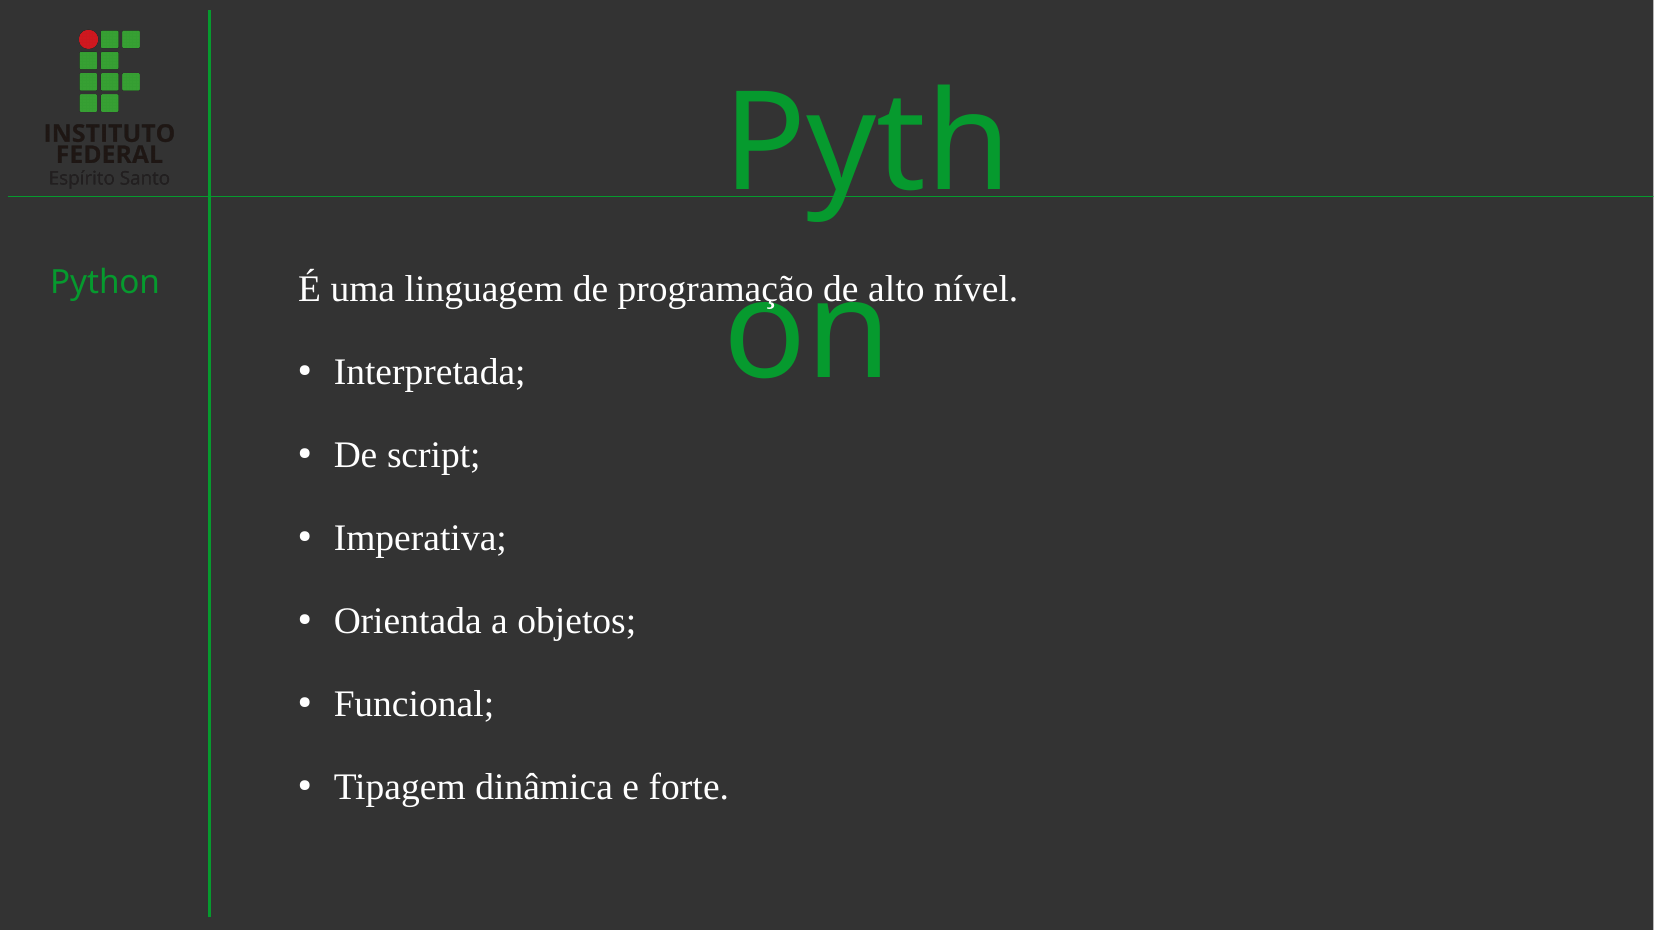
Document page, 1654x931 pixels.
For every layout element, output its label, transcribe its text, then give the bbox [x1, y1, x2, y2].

text_box Python [35, 250, 182, 299]
picture [0, 0, 249, 249]
text_box Python [708, 35, 1099, 188]
text_box É uma linguagem de programação de alto nível. Interpretada; De script; Imperativa; Orientada a objetos; Funcional; Tipagem dinâmica e forte. [283, 218, 1035, 815]
